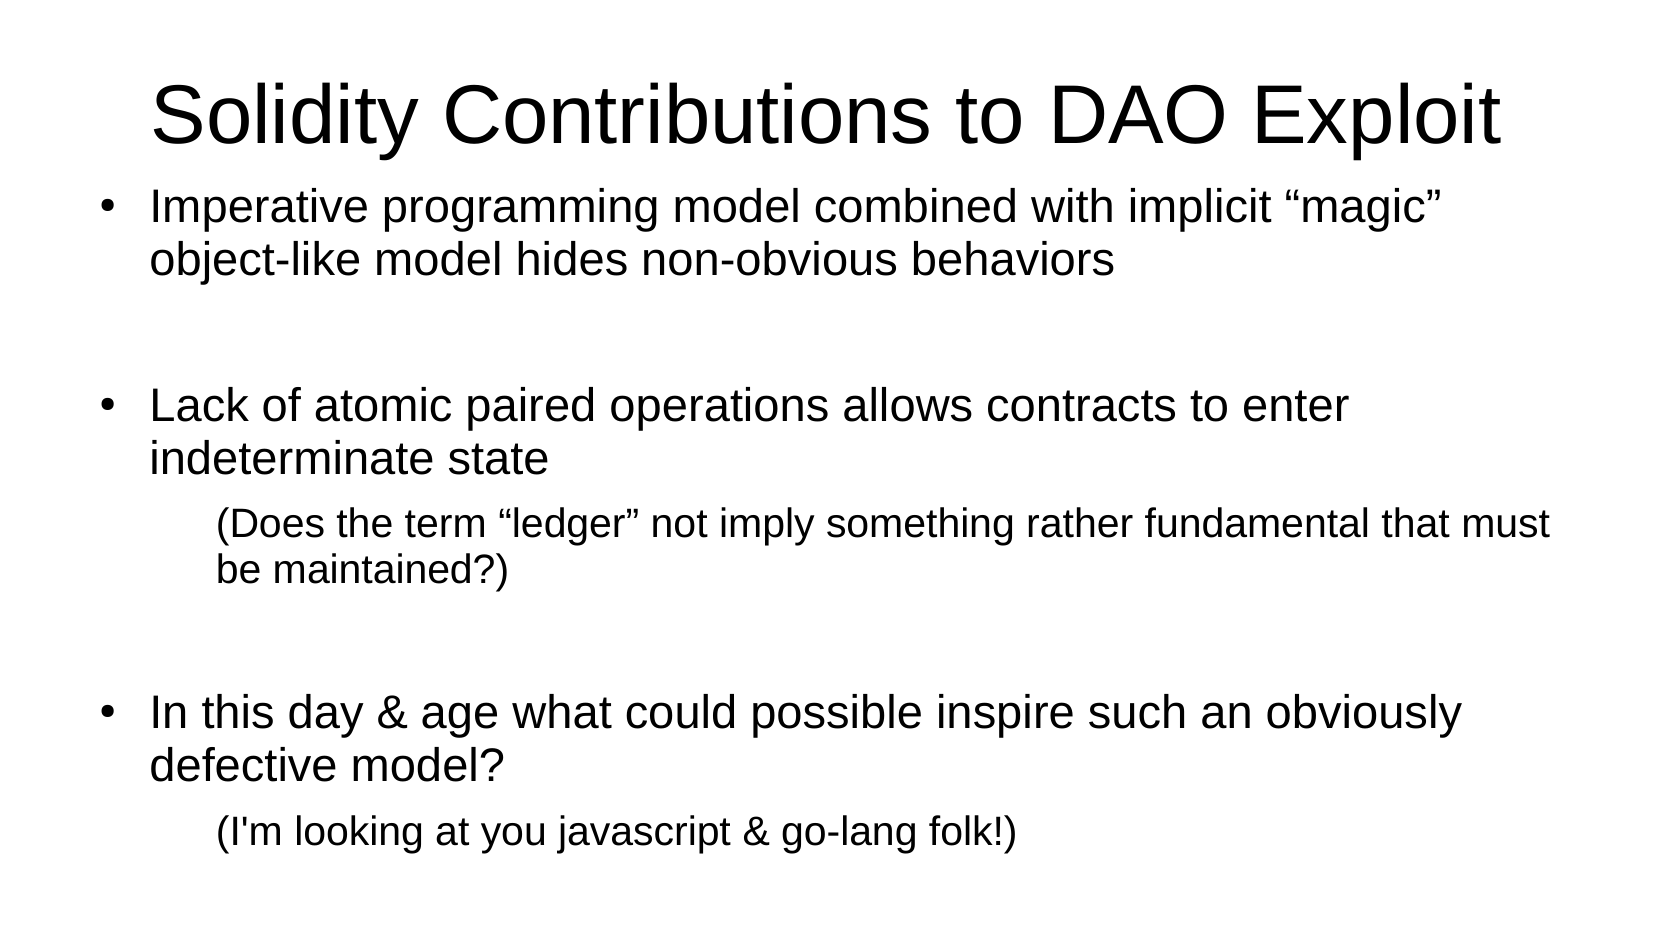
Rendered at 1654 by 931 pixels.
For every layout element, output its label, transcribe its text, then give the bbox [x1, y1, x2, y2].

title Solidity Contributions to DAO Exploit [82, 37, 1571, 180]
list Imperative programming model combined with implicit “magic” object-like model hides non-obvious behaviors Lack of atomic paired operations allows contracts to enter indeterminate state (Does the term “ledger” not imply something rather fundamental that must be maintained?) In this day & age what could possible inspire such an obviously defective model? (I'm looking at you javascript & go-lang folk!) [82, 180, 1571, 856]
